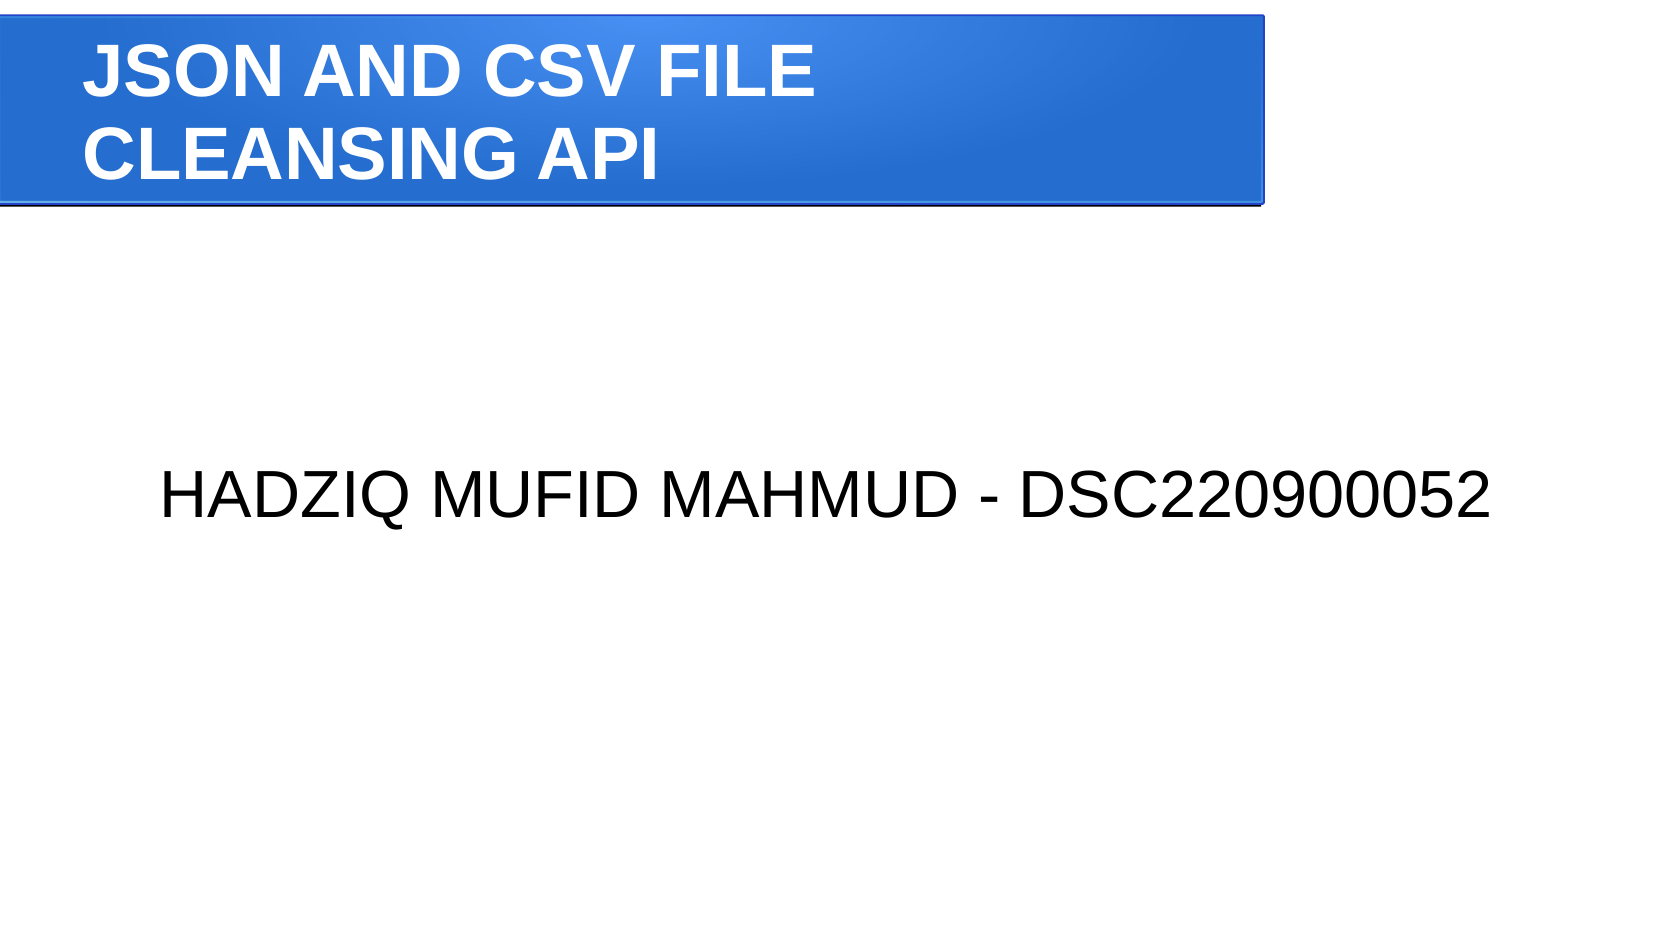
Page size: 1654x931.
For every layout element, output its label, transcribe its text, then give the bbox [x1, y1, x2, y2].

subtitle HADZIQ MUFID MAHMUD - DSC220900052 [82, 224, 1571, 764]
title JSON AND CSV FILE CLEANSING API [82, 29, 1235, 196]
